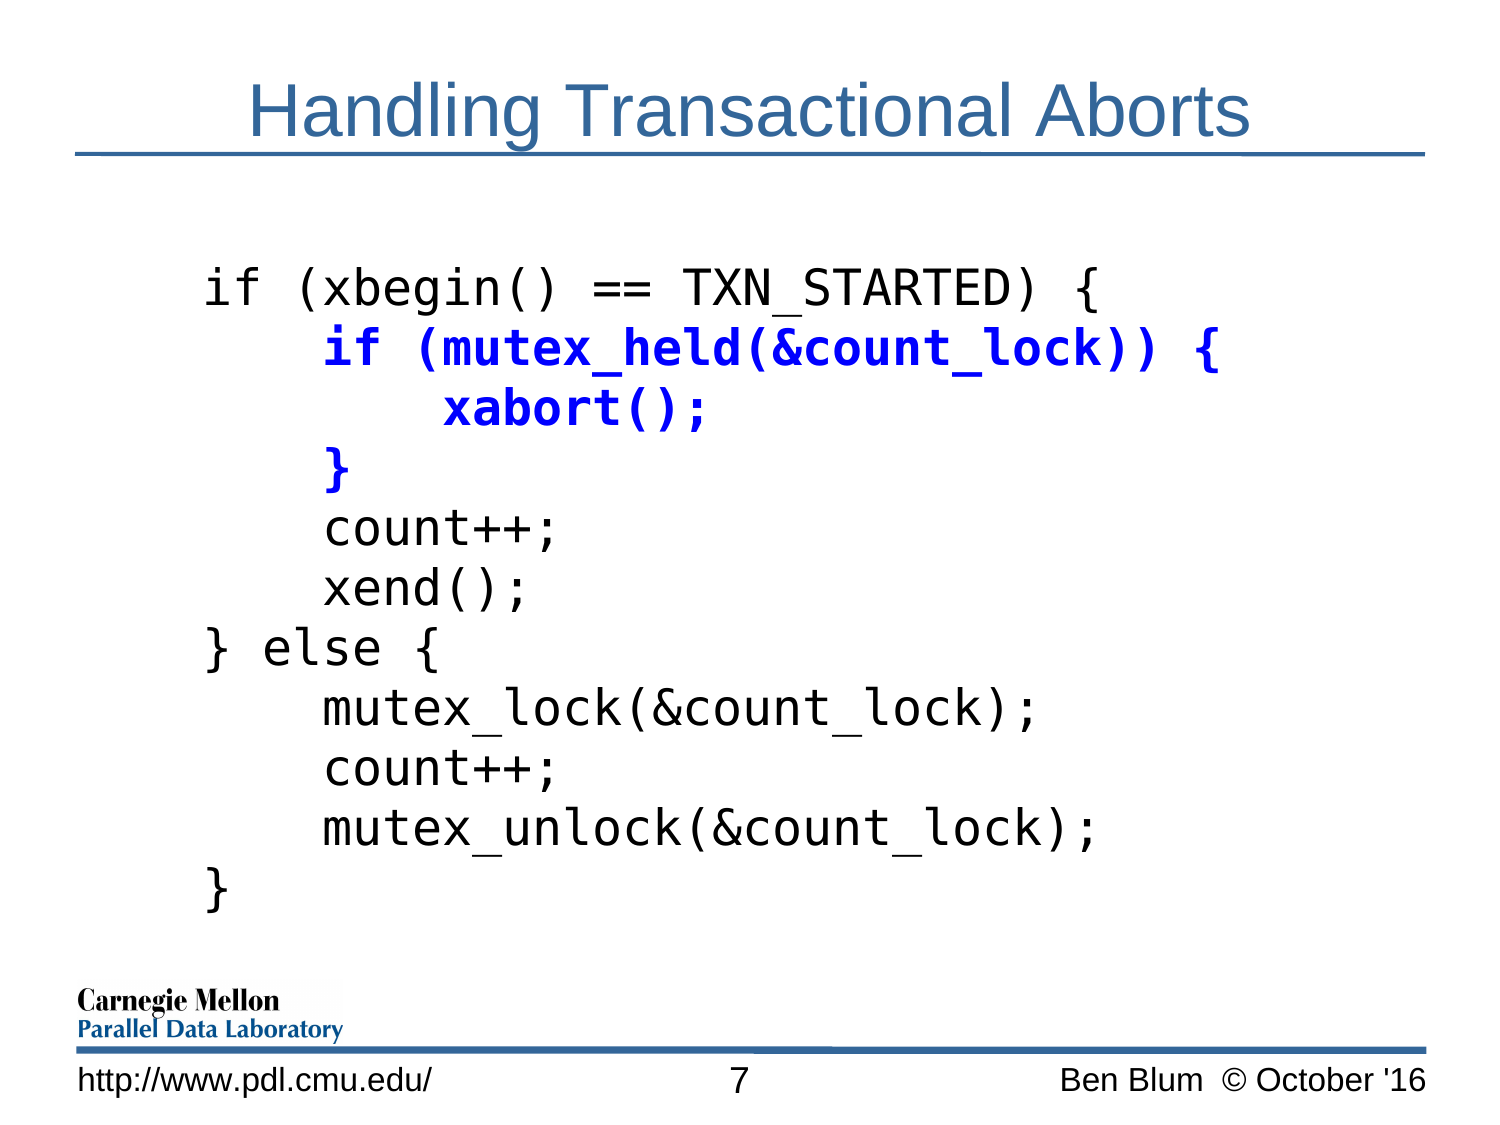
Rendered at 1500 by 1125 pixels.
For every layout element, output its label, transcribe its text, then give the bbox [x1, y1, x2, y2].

picture [77, 979, 343, 1044]
title Handling Transactional Aborts [112, 50, 1388, 163]
text_box if (xbegin() == TXN_STARTED) { if (mutex_held(&count_lock)) { xabort(); } count++; xend(); } else { mutex_lock(&count_lock); count++; mutex_unlock(&count_lock); } [187, 187, 1313, 983]
